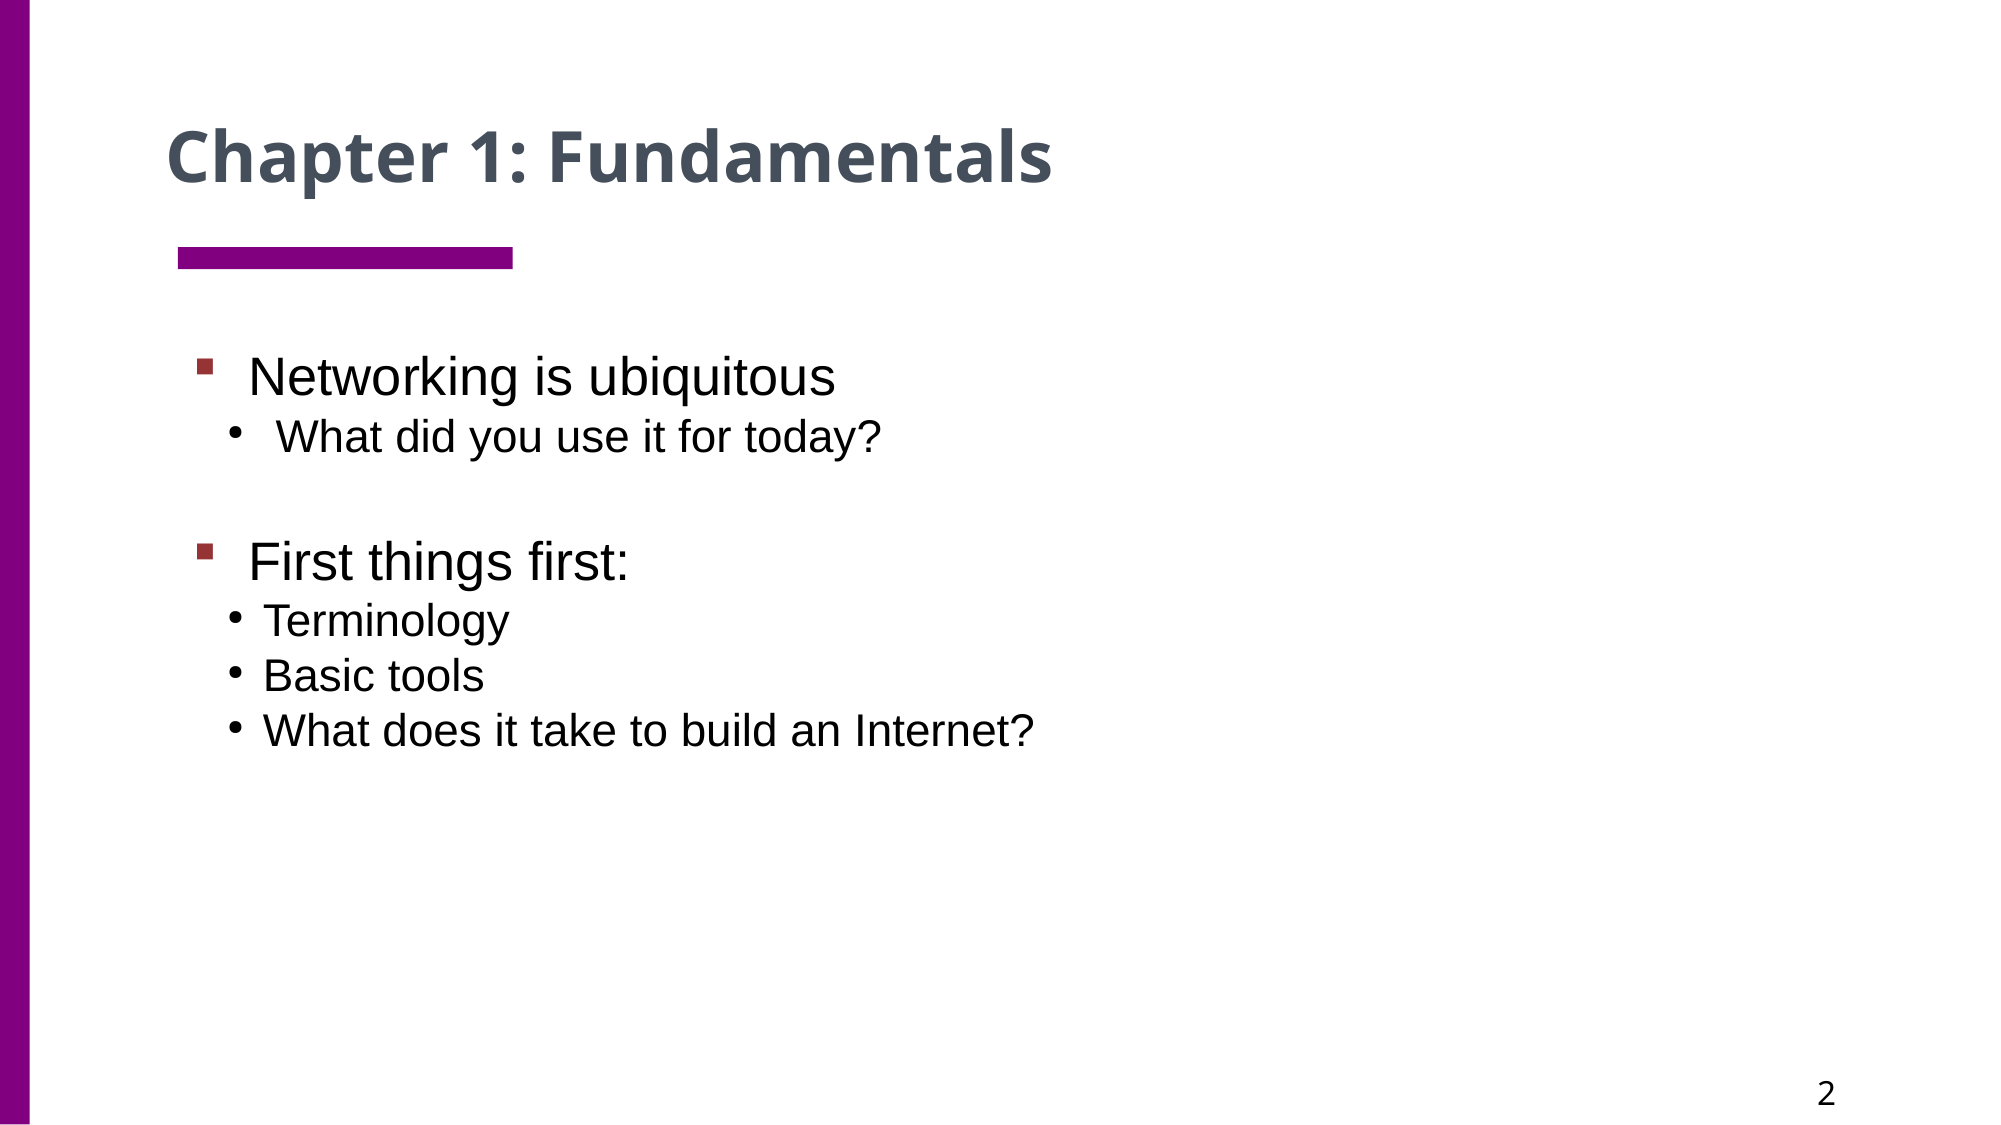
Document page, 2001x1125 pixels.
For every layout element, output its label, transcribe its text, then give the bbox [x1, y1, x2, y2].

text_box Networking is ubiquitous What did you use it for today? First things first: Terminology Basic tools What does it take to build an Internet? [177, 326, 1875, 1050]
text_box Chapter 1: Fundamentals [151, 0, 1849, 212]
